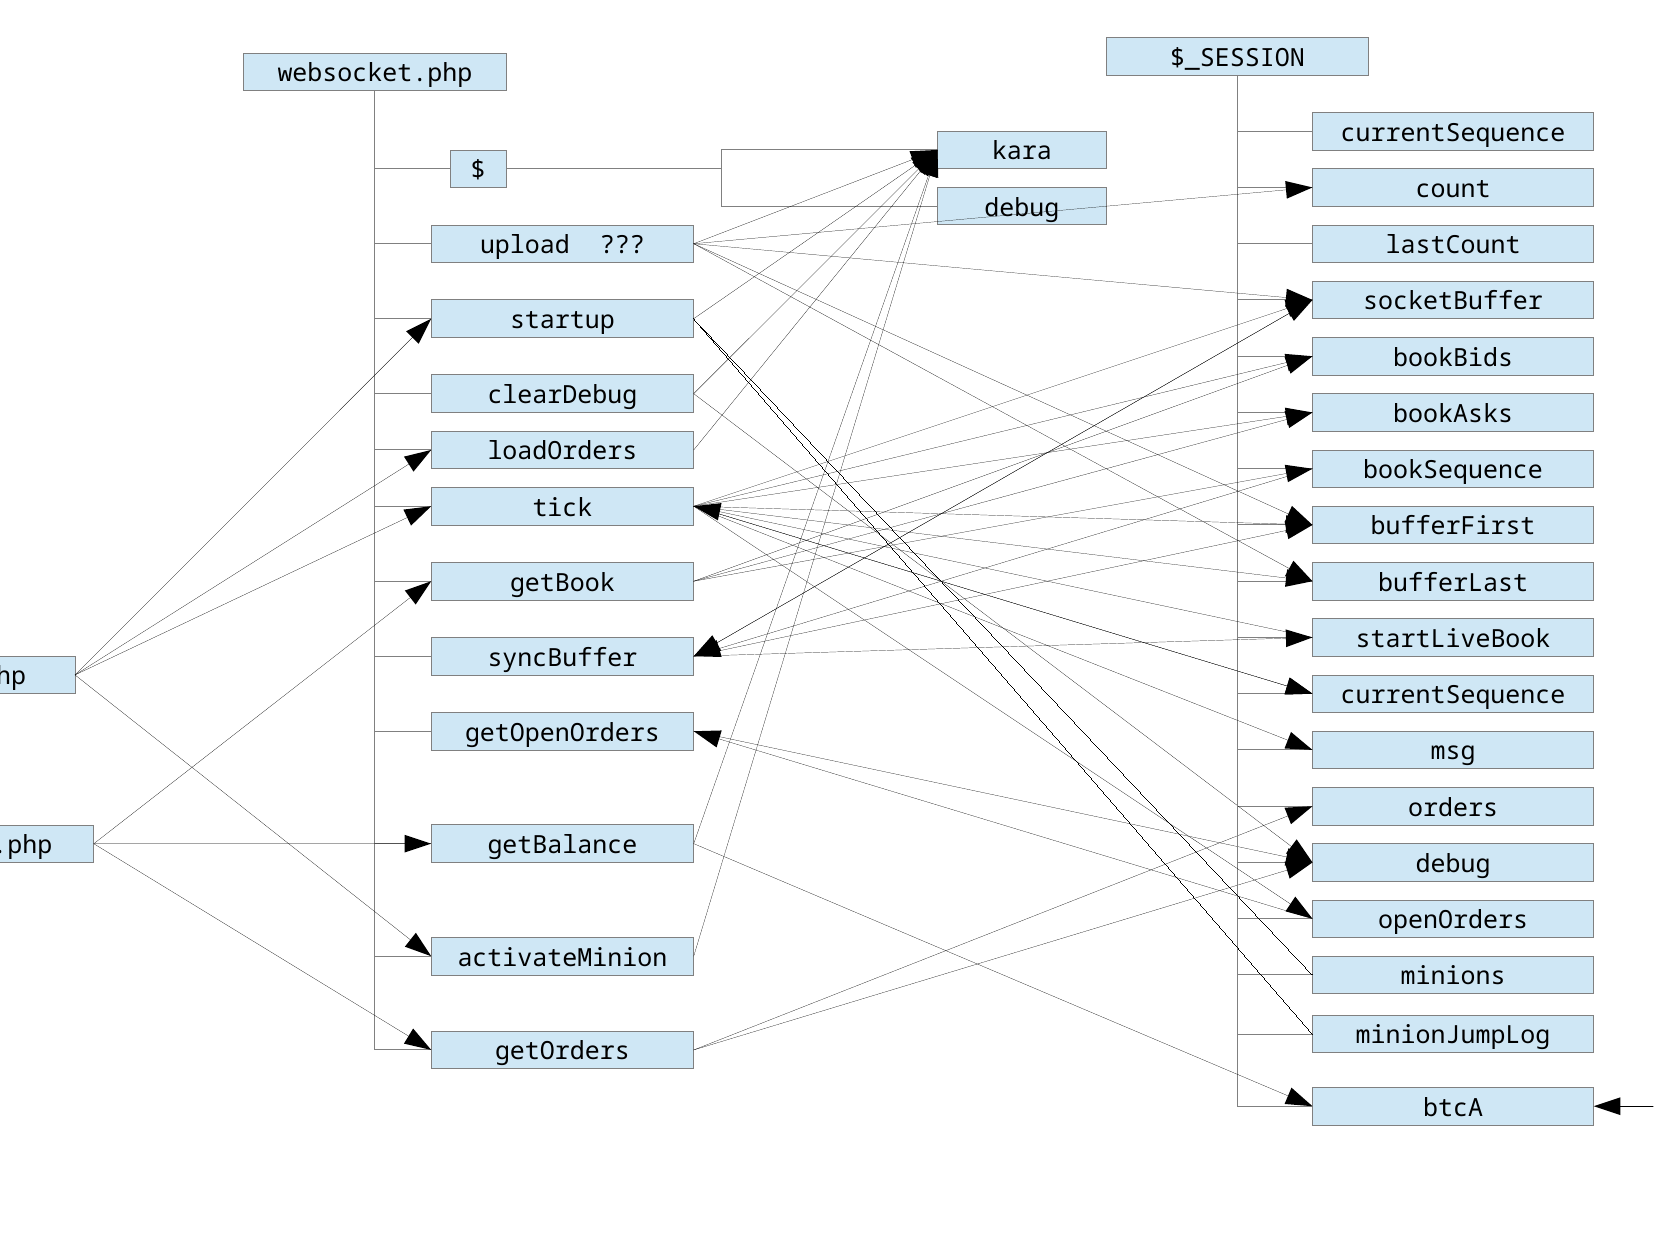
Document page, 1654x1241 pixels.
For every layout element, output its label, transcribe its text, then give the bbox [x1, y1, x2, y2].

text_box lastCount [1312, 225, 1594, 263]
text_box syncBuffer [431, 637, 694, 676]
text_box openOrders [1312, 900, 1594, 938]
text_box bufferFirst [1312, 506, 1594, 544]
text_box tick [431, 487, 694, 526]
text_box minions.php [0, 656, 76, 694]
text_box exchange.php [0, 825, 94, 863]
text_box upload ??? [431, 225, 694, 263]
text_box debug [937, 207, 1107, 225]
text_box bookSequence [1312, 450, 1594, 488]
text_box minionJumpLog [1312, 1015, 1594, 1053]
text_box bookBids [1312, 337, 1594, 376]
text_box bufferLast [1312, 562, 1594, 601]
text_box loadOrders [431, 431, 694, 469]
text_box getOrders [431, 1031, 694, 1069]
text_box btcA [1312, 1087, 1594, 1126]
text_box clearDebug [431, 374, 694, 413]
text_box currentSequence [1312, 675, 1594, 713]
text_box count [1312, 168, 1594, 207]
text_box debug [1312, 843, 1594, 882]
text_box $_SESSION [1106, 37, 1369, 76]
text_box startLiveBook [1312, 618, 1594, 657]
text_box getOpenOrders [431, 712, 694, 751]
text_box bookAsks [1312, 393, 1594, 432]
text_box kara [937, 131, 1107, 169]
text_box orders [1312, 787, 1594, 826]
text_box websocket.php [243, 53, 507, 91]
text_box msg [1312, 731, 1594, 769]
text_box debug [937, 187, 1107, 221]
text_box getBalance [431, 824, 694, 863]
text_box currentSequence [1312, 112, 1594, 151]
text_box activateMinion [431, 937, 694, 976]
text_box minions [1312, 956, 1594, 994]
text_box startup [431, 299, 694, 338]
text_box getBook [431, 562, 694, 601]
text_box socketBuffer [1312, 281, 1594, 319]
text_box $ [450, 150, 507, 188]
